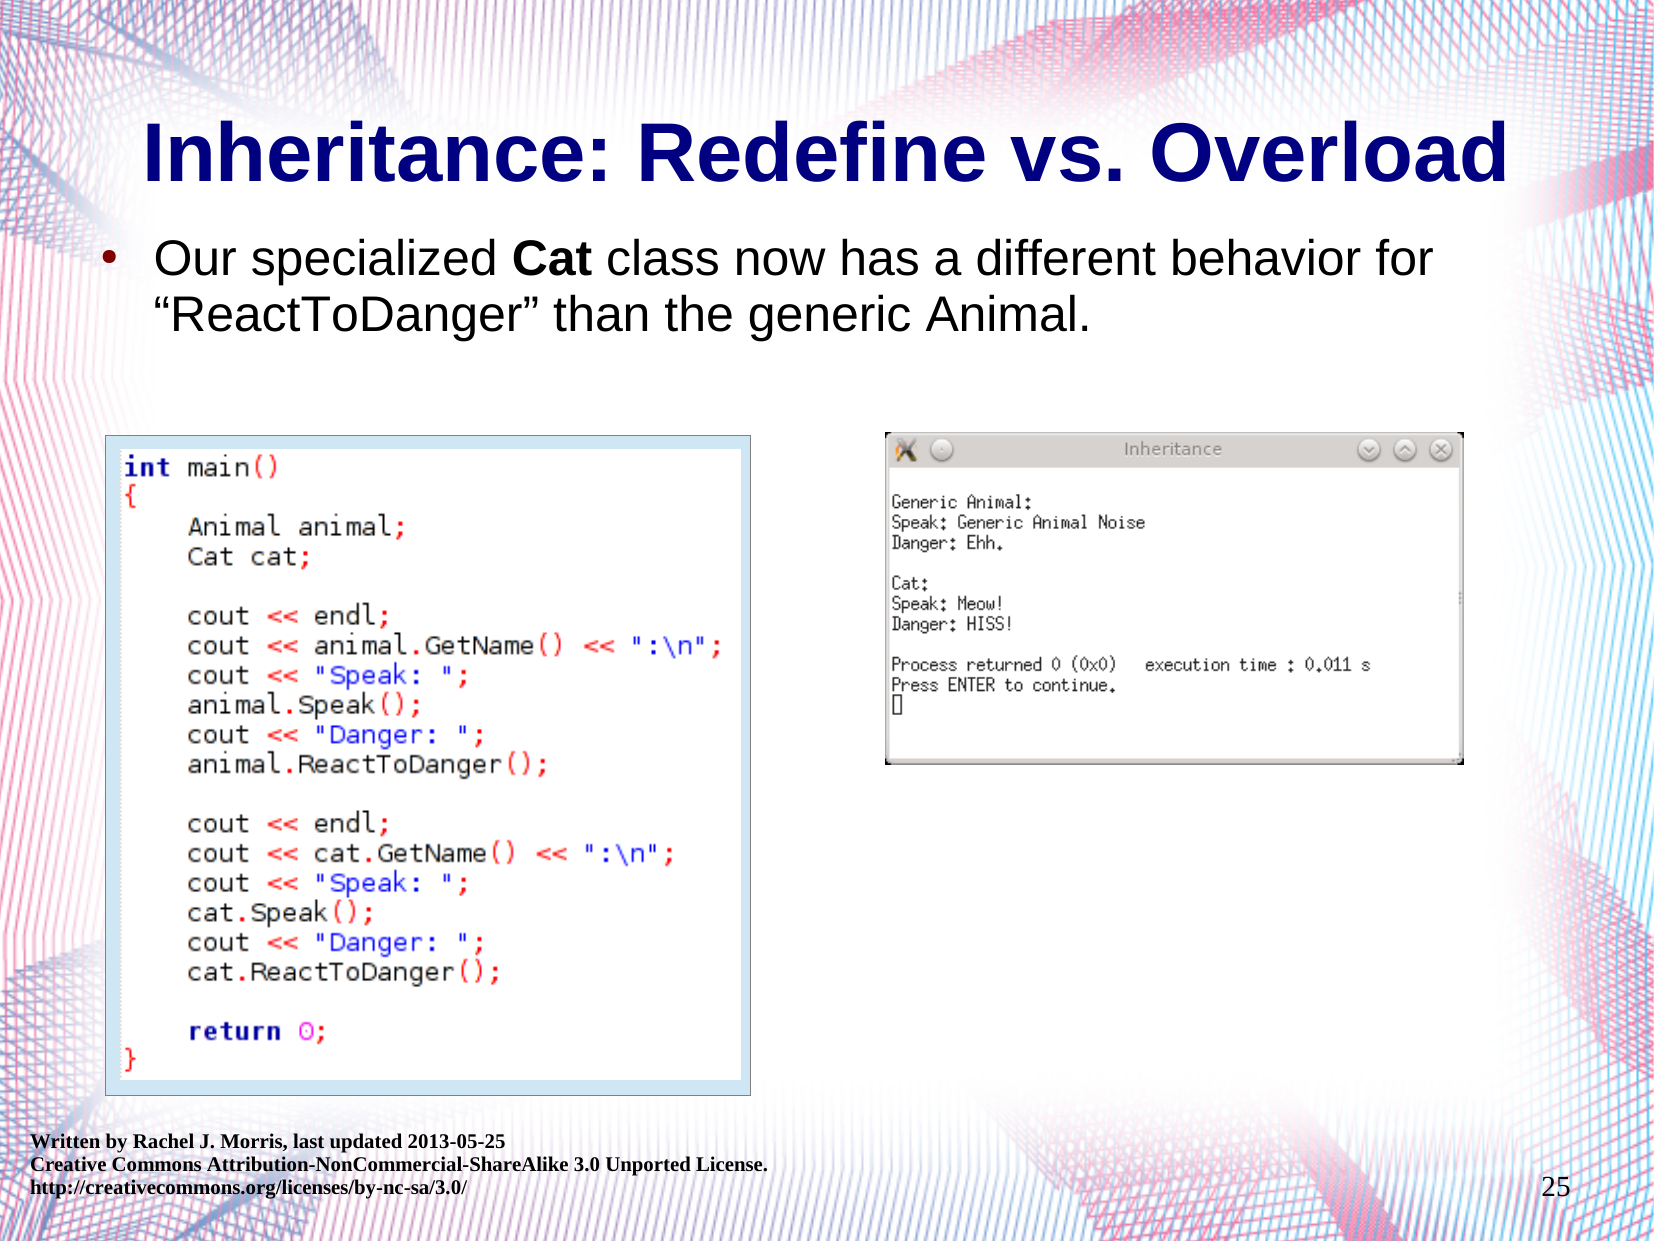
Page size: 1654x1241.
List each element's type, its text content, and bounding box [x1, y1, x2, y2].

title Inheritance: Redefine vs. Overload [82, 49, 1571, 230]
picture [0, 0, 1654, 1241]
list Our specialized Cat class now has a different behavior for “ReactToDanger” than the generic Animal. [82, 230, 1571, 346]
text_box [105, 435, 751, 1096]
